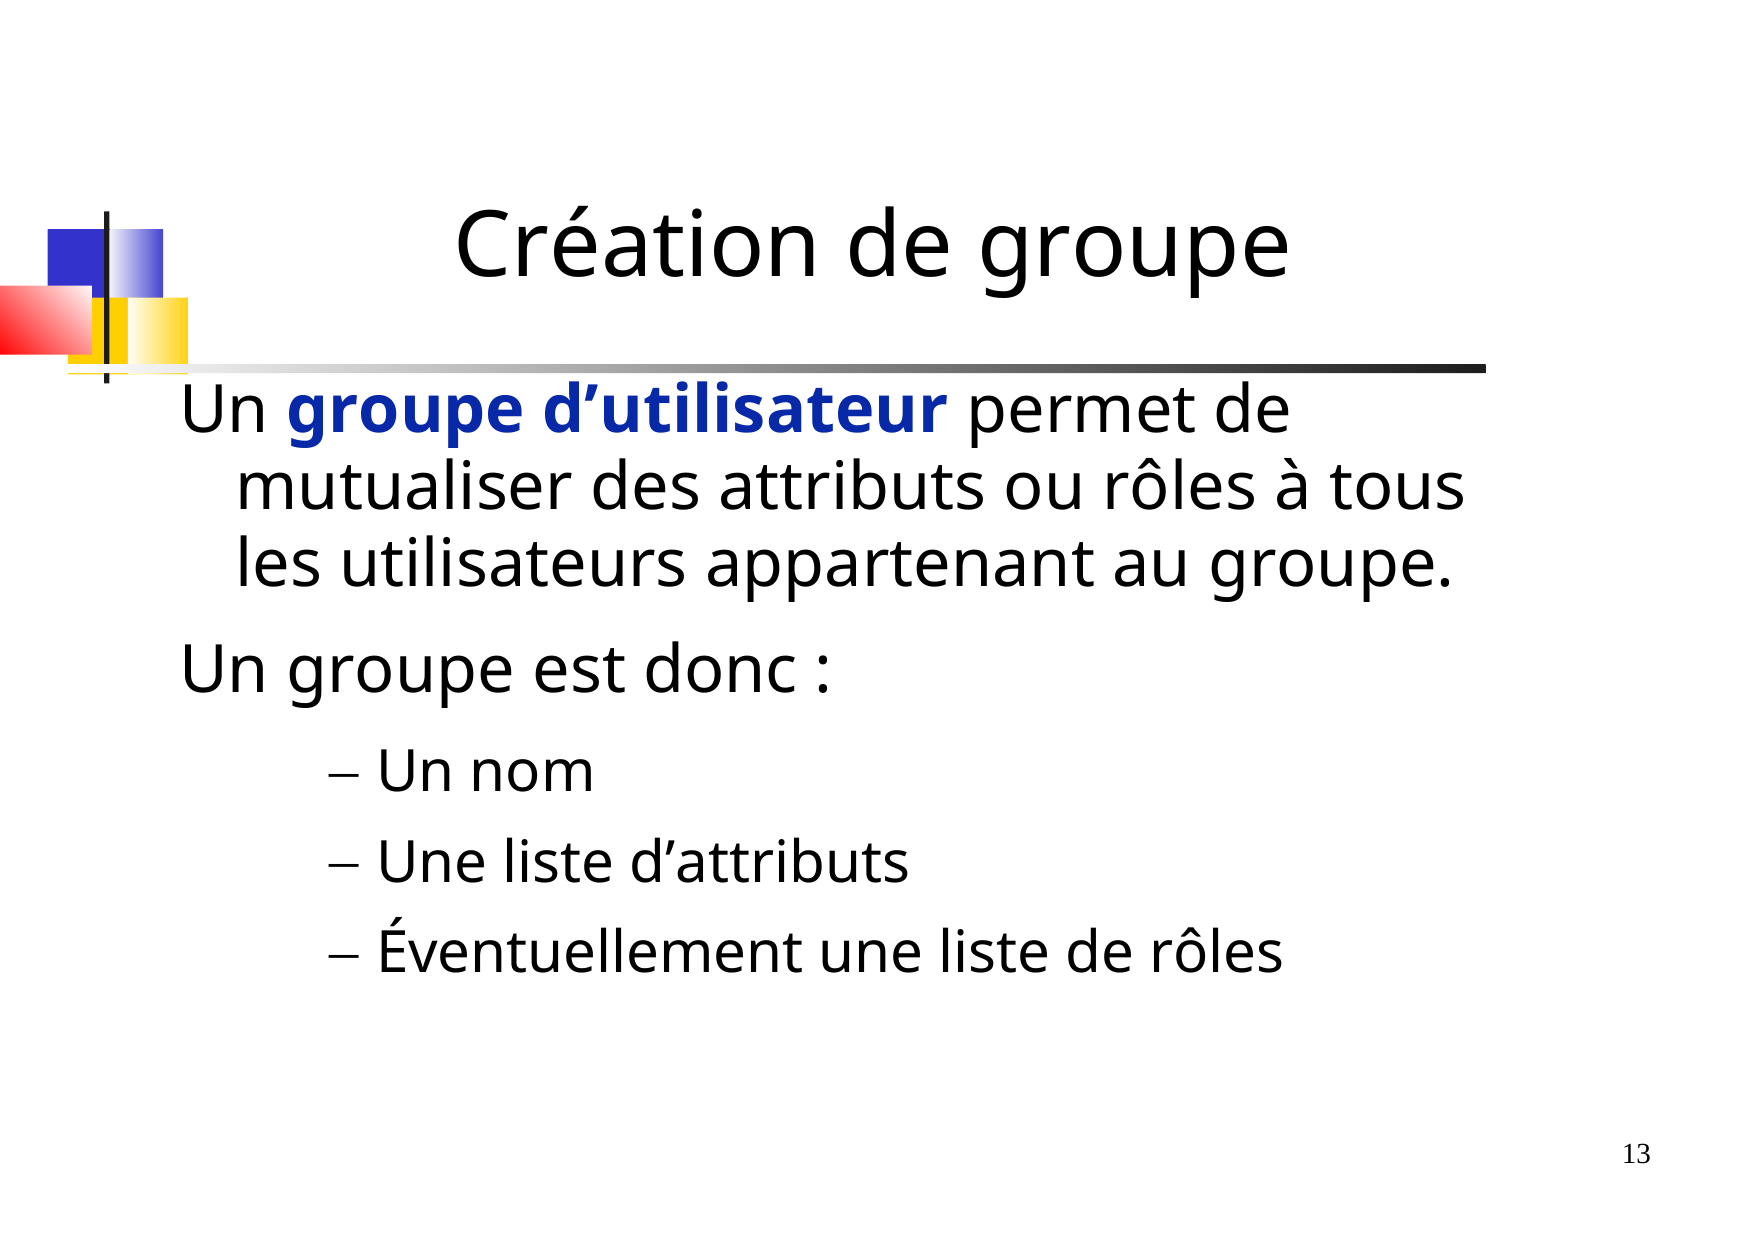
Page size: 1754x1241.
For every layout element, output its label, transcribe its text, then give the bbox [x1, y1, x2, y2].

list Un groupe d’utilisateur permet de mutualiser des attributs ou rôles à tous les utilisateurs appartenant au groupe. Un groupe est donc : Un nom Une liste d’attributs Éventuellement une liste de rôles [179, 371, 1567, 1091]
title Création de groupe [179, 139, 1567, 351]
